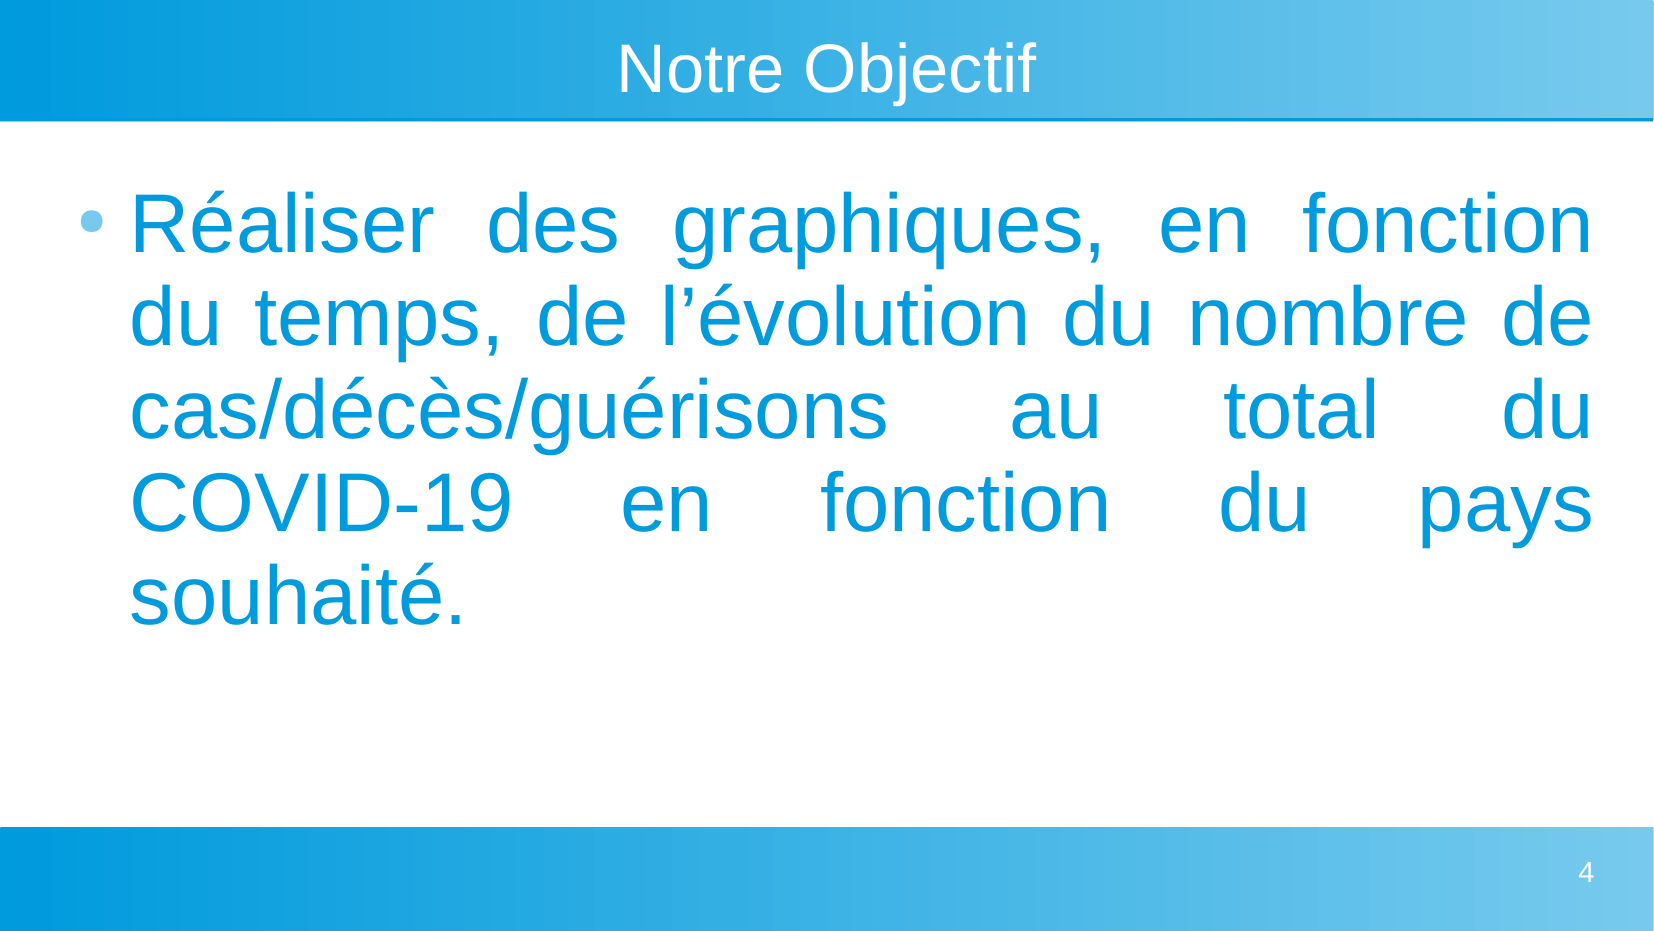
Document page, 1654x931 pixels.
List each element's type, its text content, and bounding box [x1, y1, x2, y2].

list Réaliser des graphiques, en fonction du temps, de l’évolution du nombre de cas/décès/guérisons au total du COVID-19 en fonction du pays souhaité. [59, 177, 1595, 768]
title Notre Objectif [59, 29, 1595, 108]
